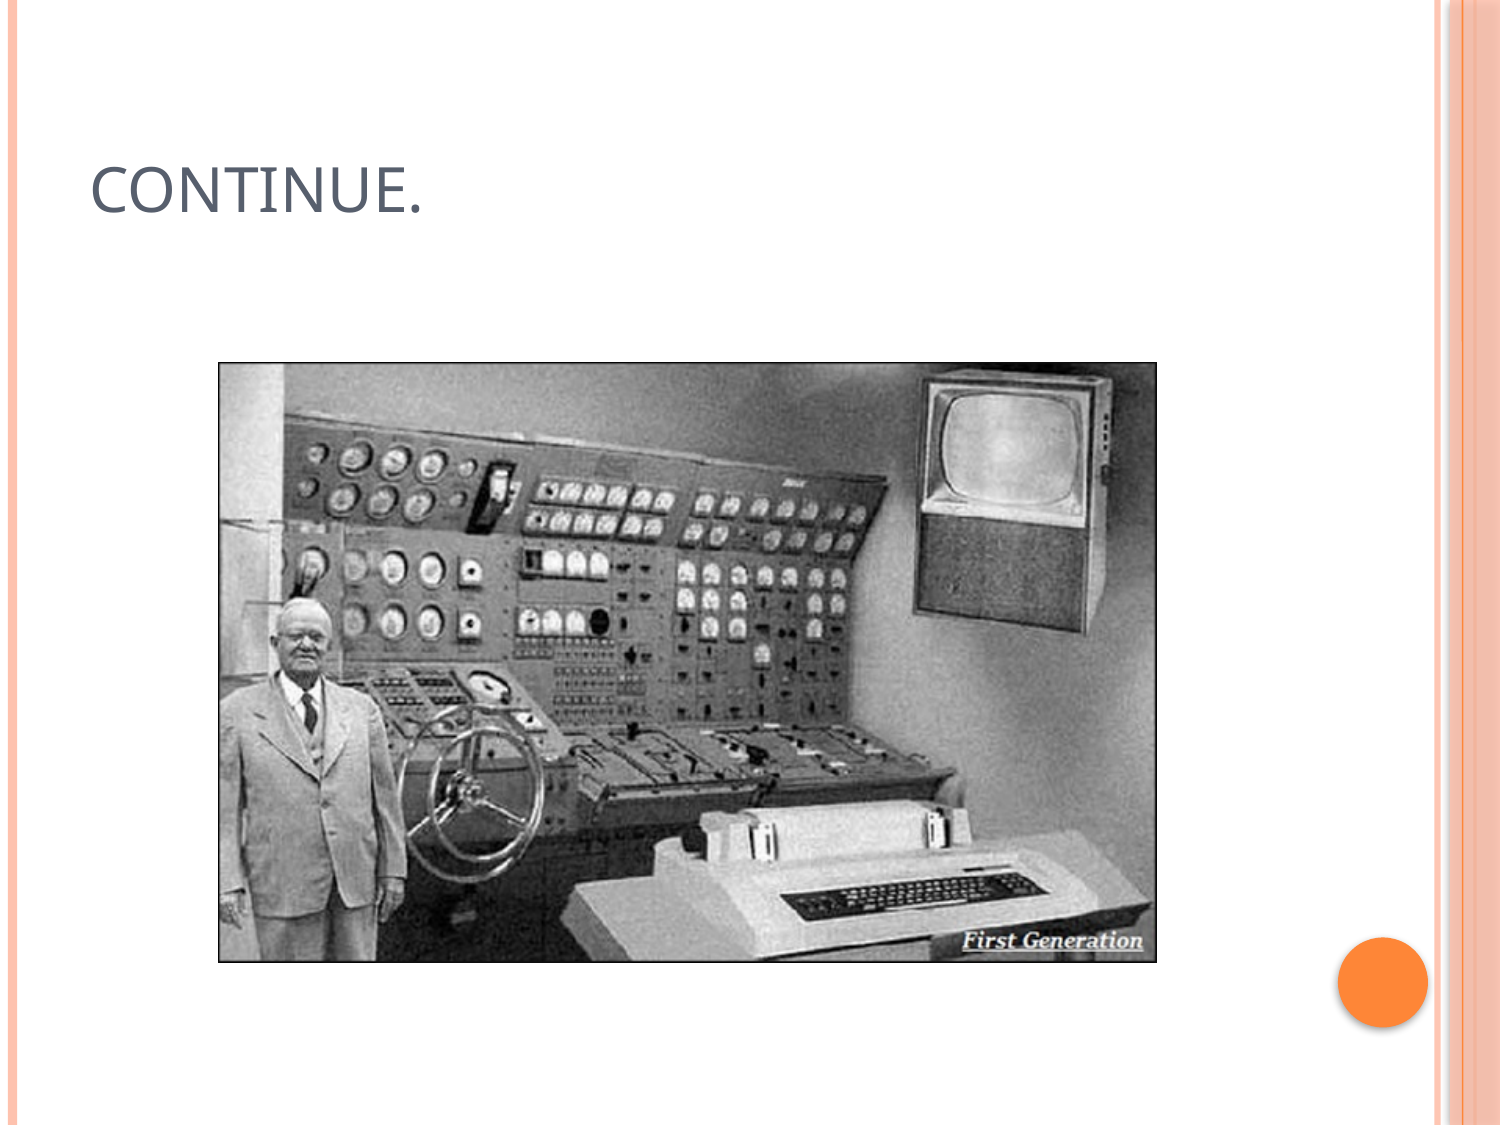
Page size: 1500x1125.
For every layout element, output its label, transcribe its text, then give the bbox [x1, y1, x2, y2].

picture [218, 362, 1157, 963]
title Continue. [75, 45, 1300, 233]
